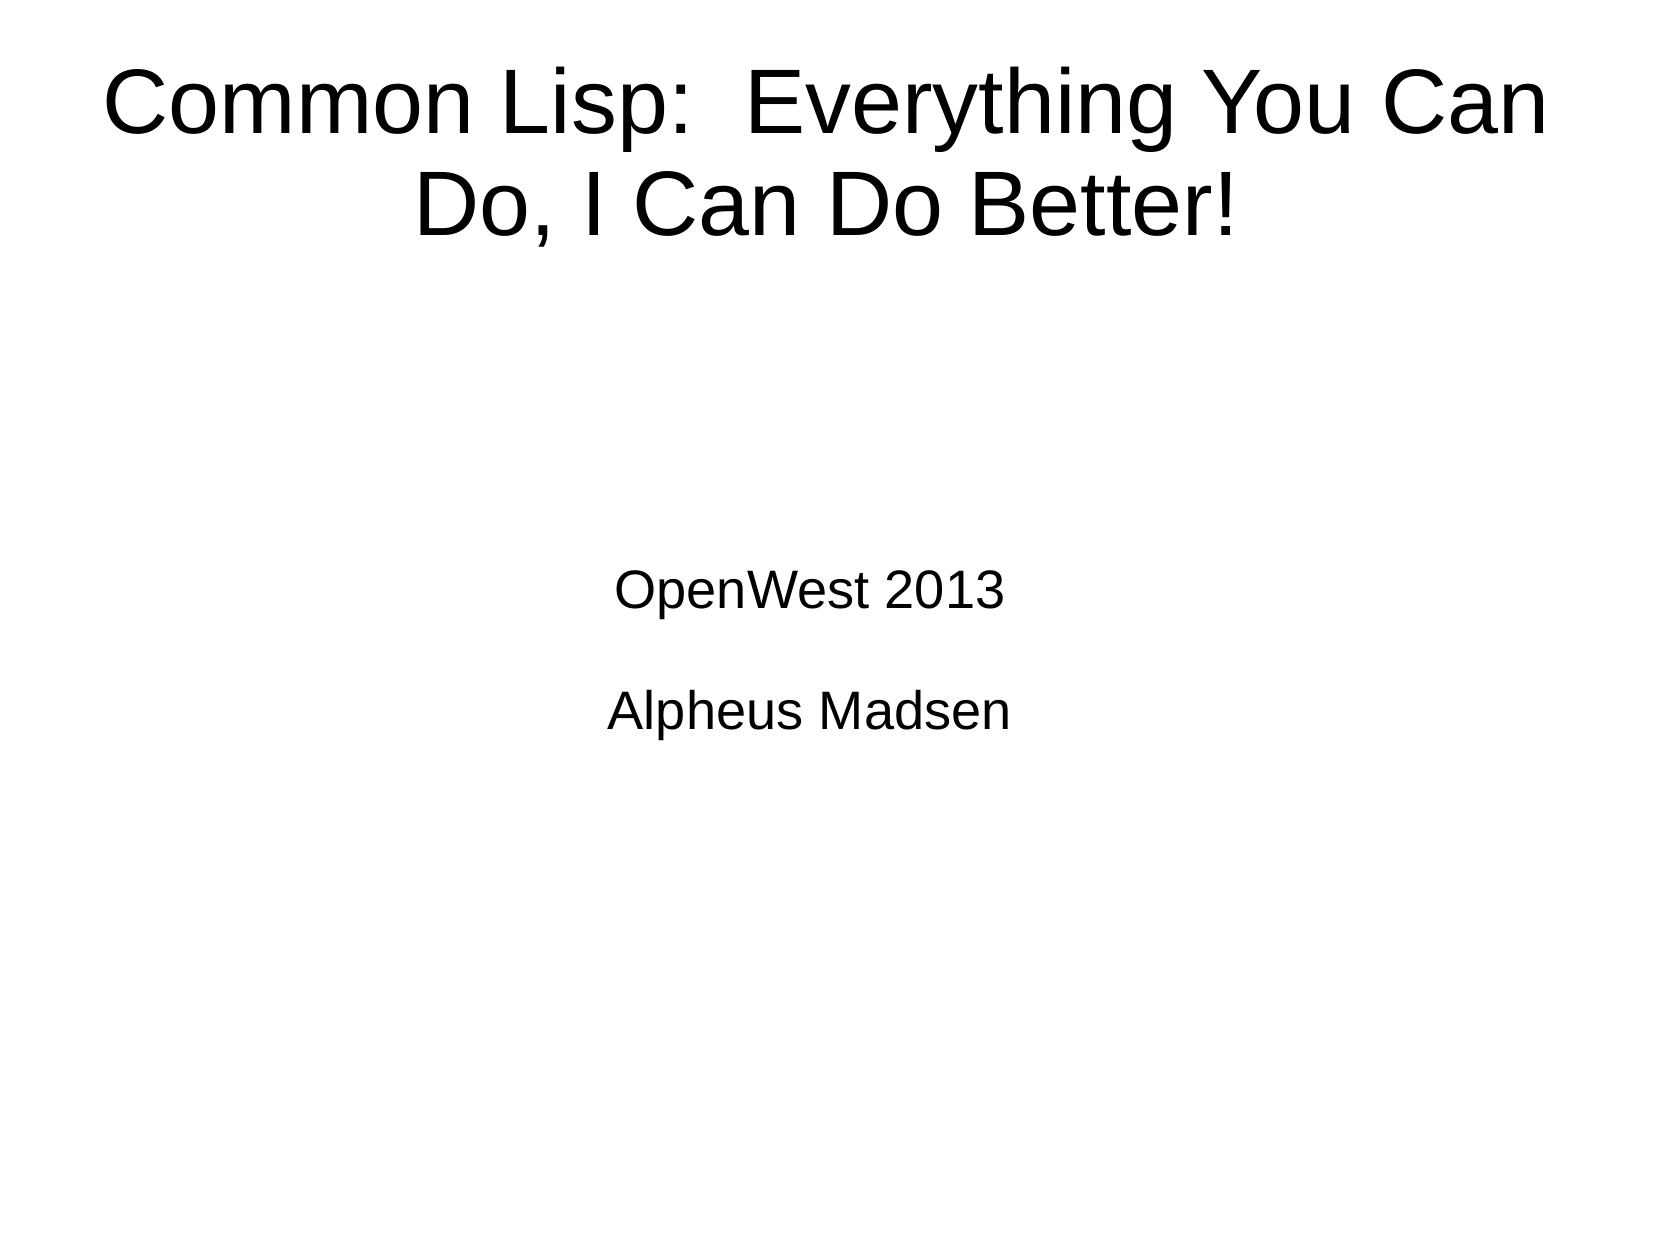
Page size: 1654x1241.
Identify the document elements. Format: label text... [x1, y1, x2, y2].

title Common Lisp: Everything You Can Do, I Can Do Better! [82, 49, 1571, 257]
subtitle OpenWest 2013 Alpheus Madsen [82, 290, 1538, 1010]
